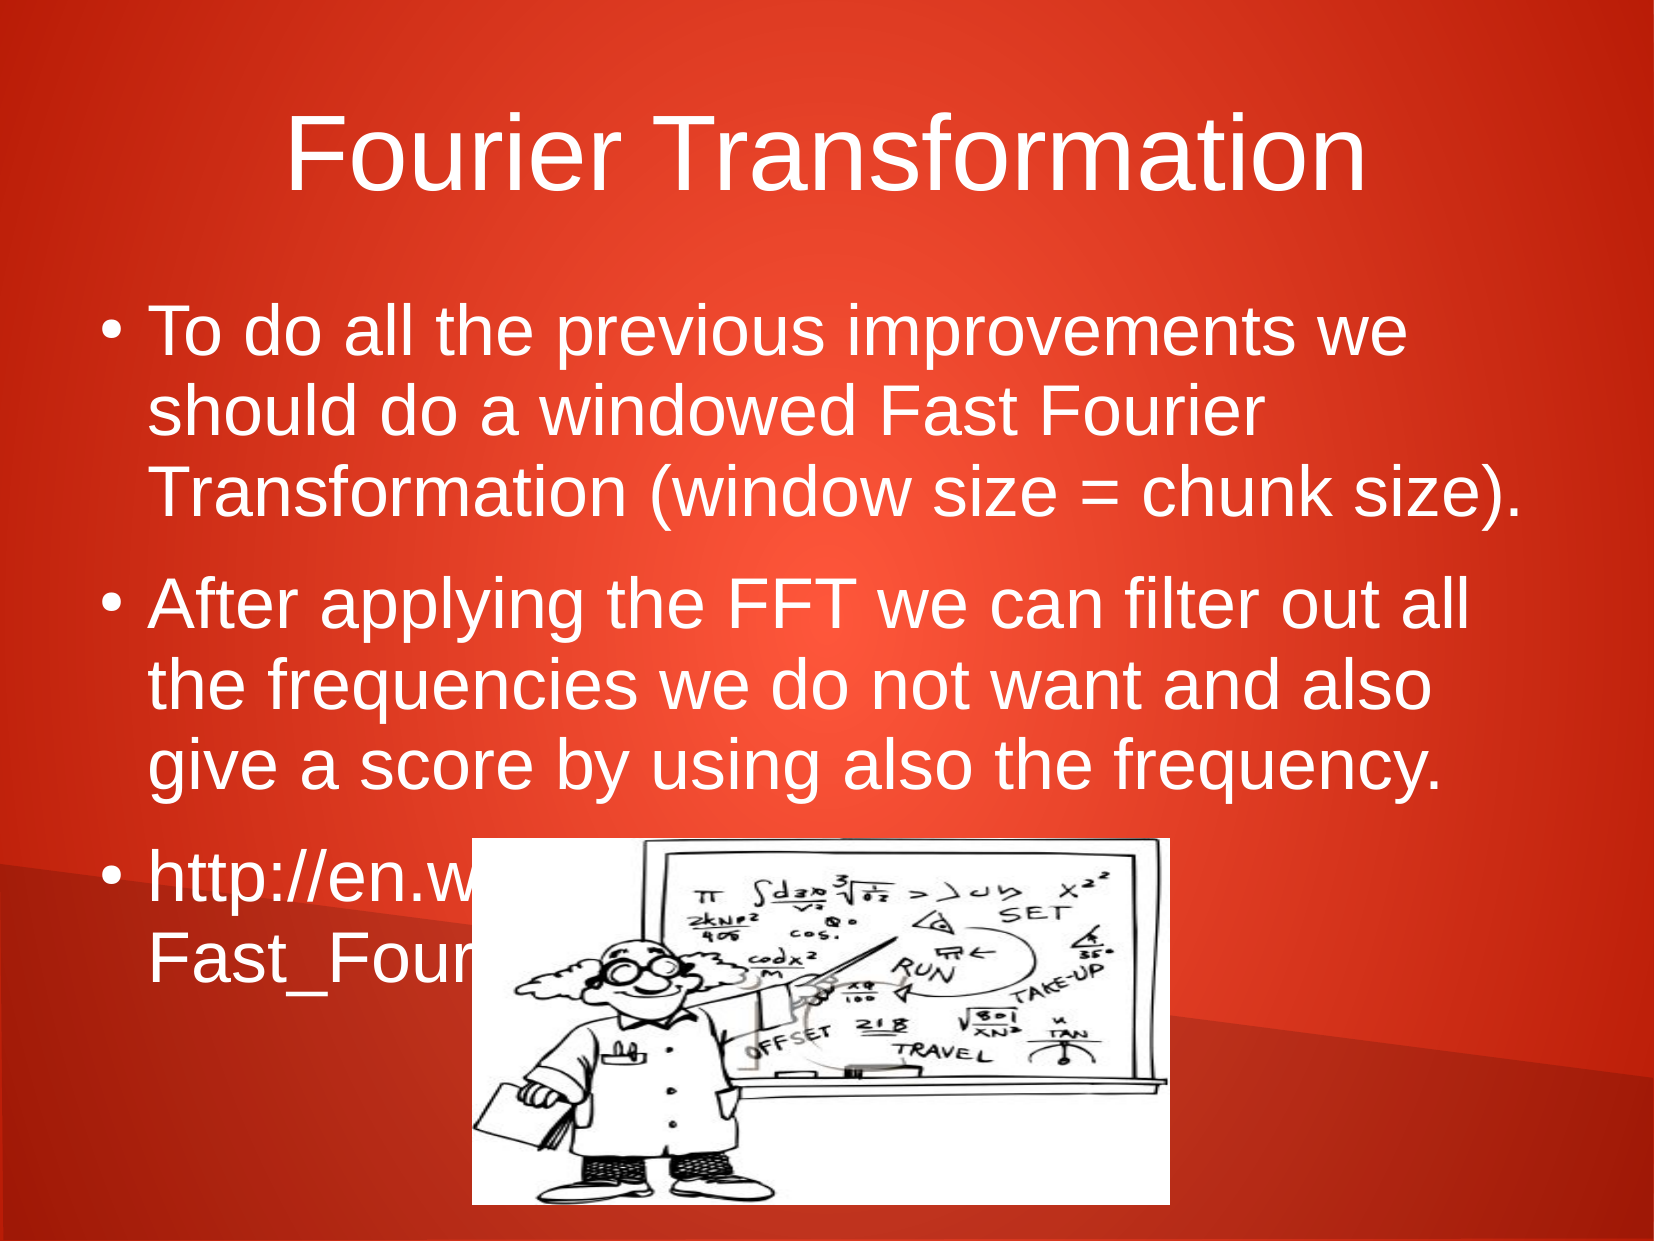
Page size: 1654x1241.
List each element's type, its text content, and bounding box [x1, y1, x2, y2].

picture [472, 838, 1170, 1205]
title Fourier Transformation [82, 49, 1571, 257]
list To do all the previous improvements we should do a windowed Fast Fourier Transformation (window size = chunk size). After applying the FFT we can filter out all the frequencies we do not want and also give a score by using also the frequency. http://en.wikipedia.org/wiki/Fast_Fourier_transform [82, 290, 1571, 1010]
